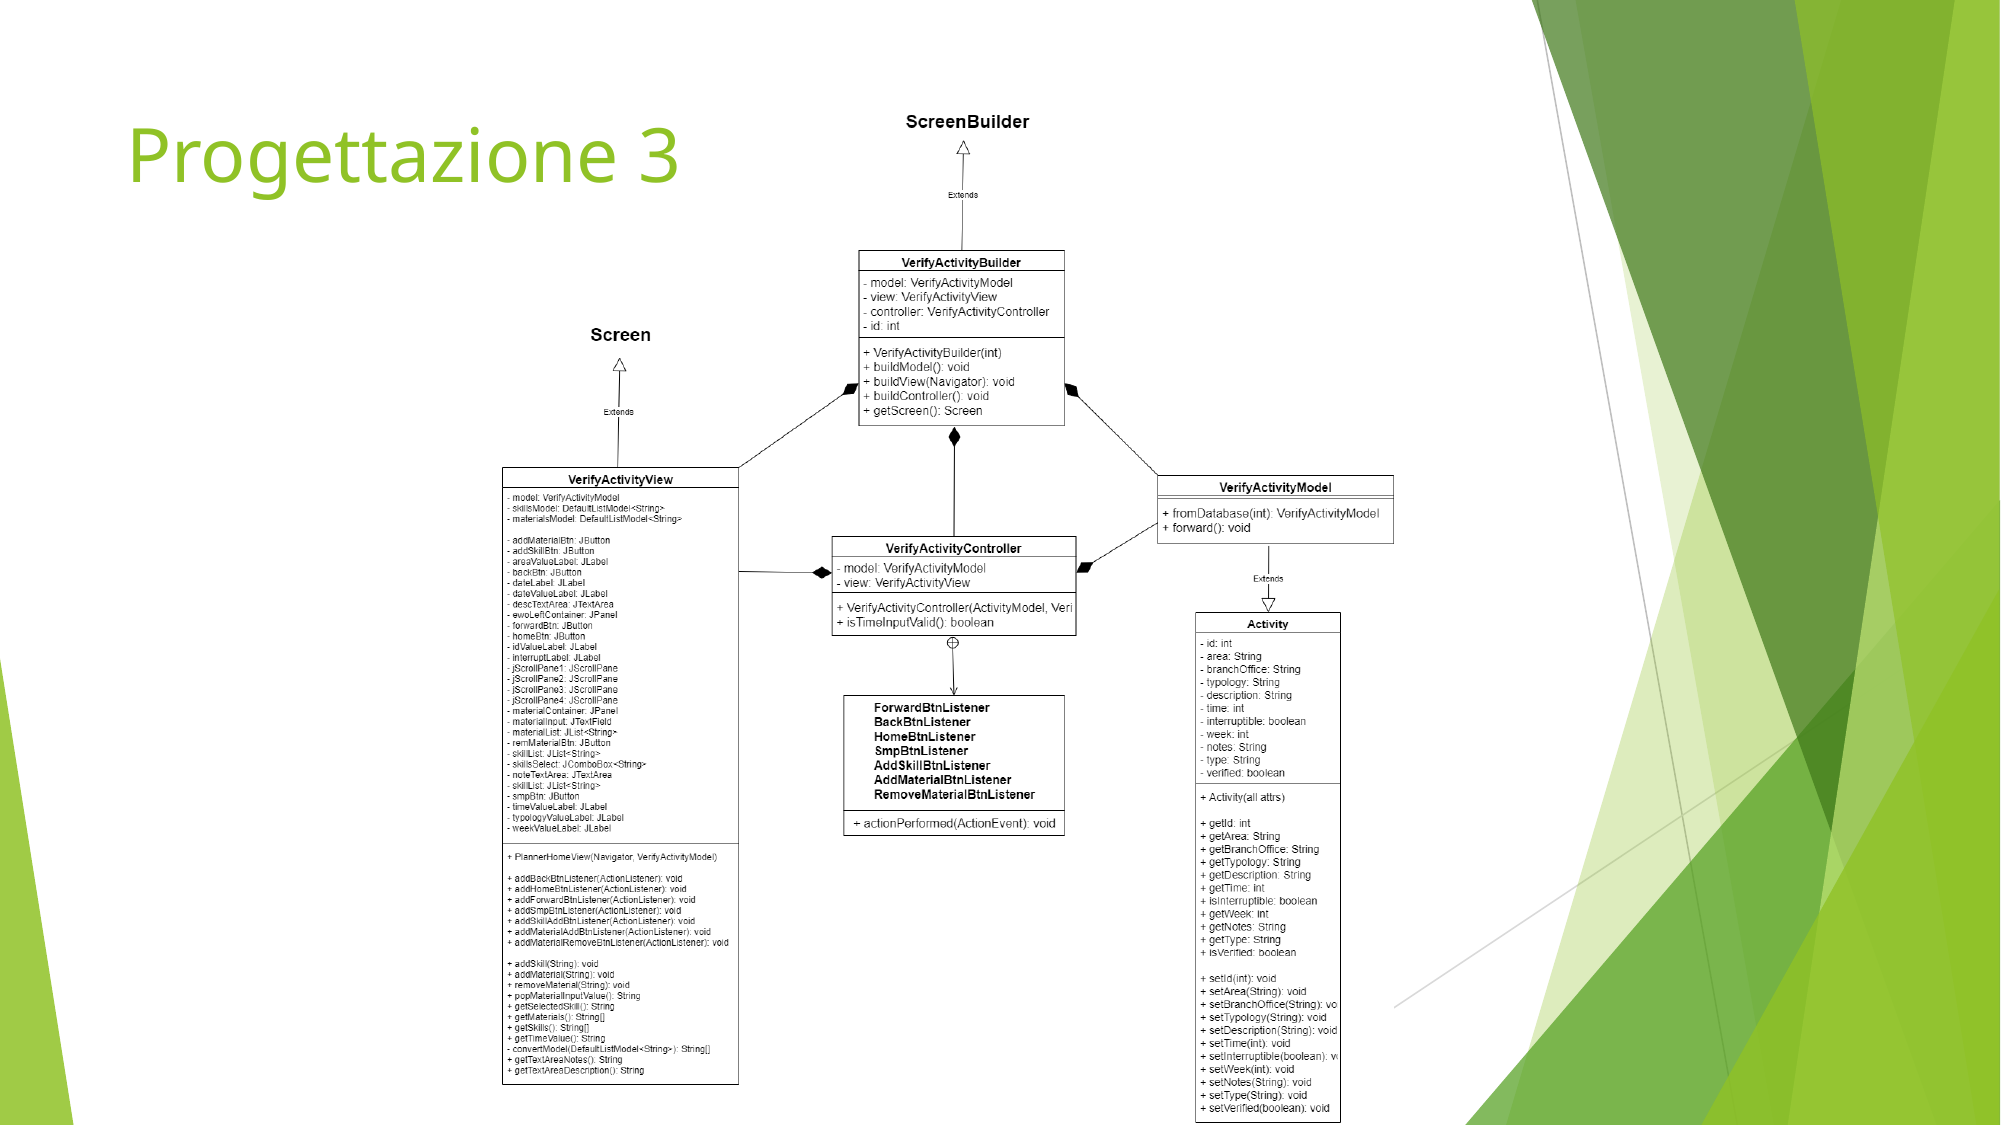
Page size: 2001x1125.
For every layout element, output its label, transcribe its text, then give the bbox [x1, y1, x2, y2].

picture [502, 317, 1394, 1125]
text_box Progettazione 3 [111, 99, 1522, 317]
